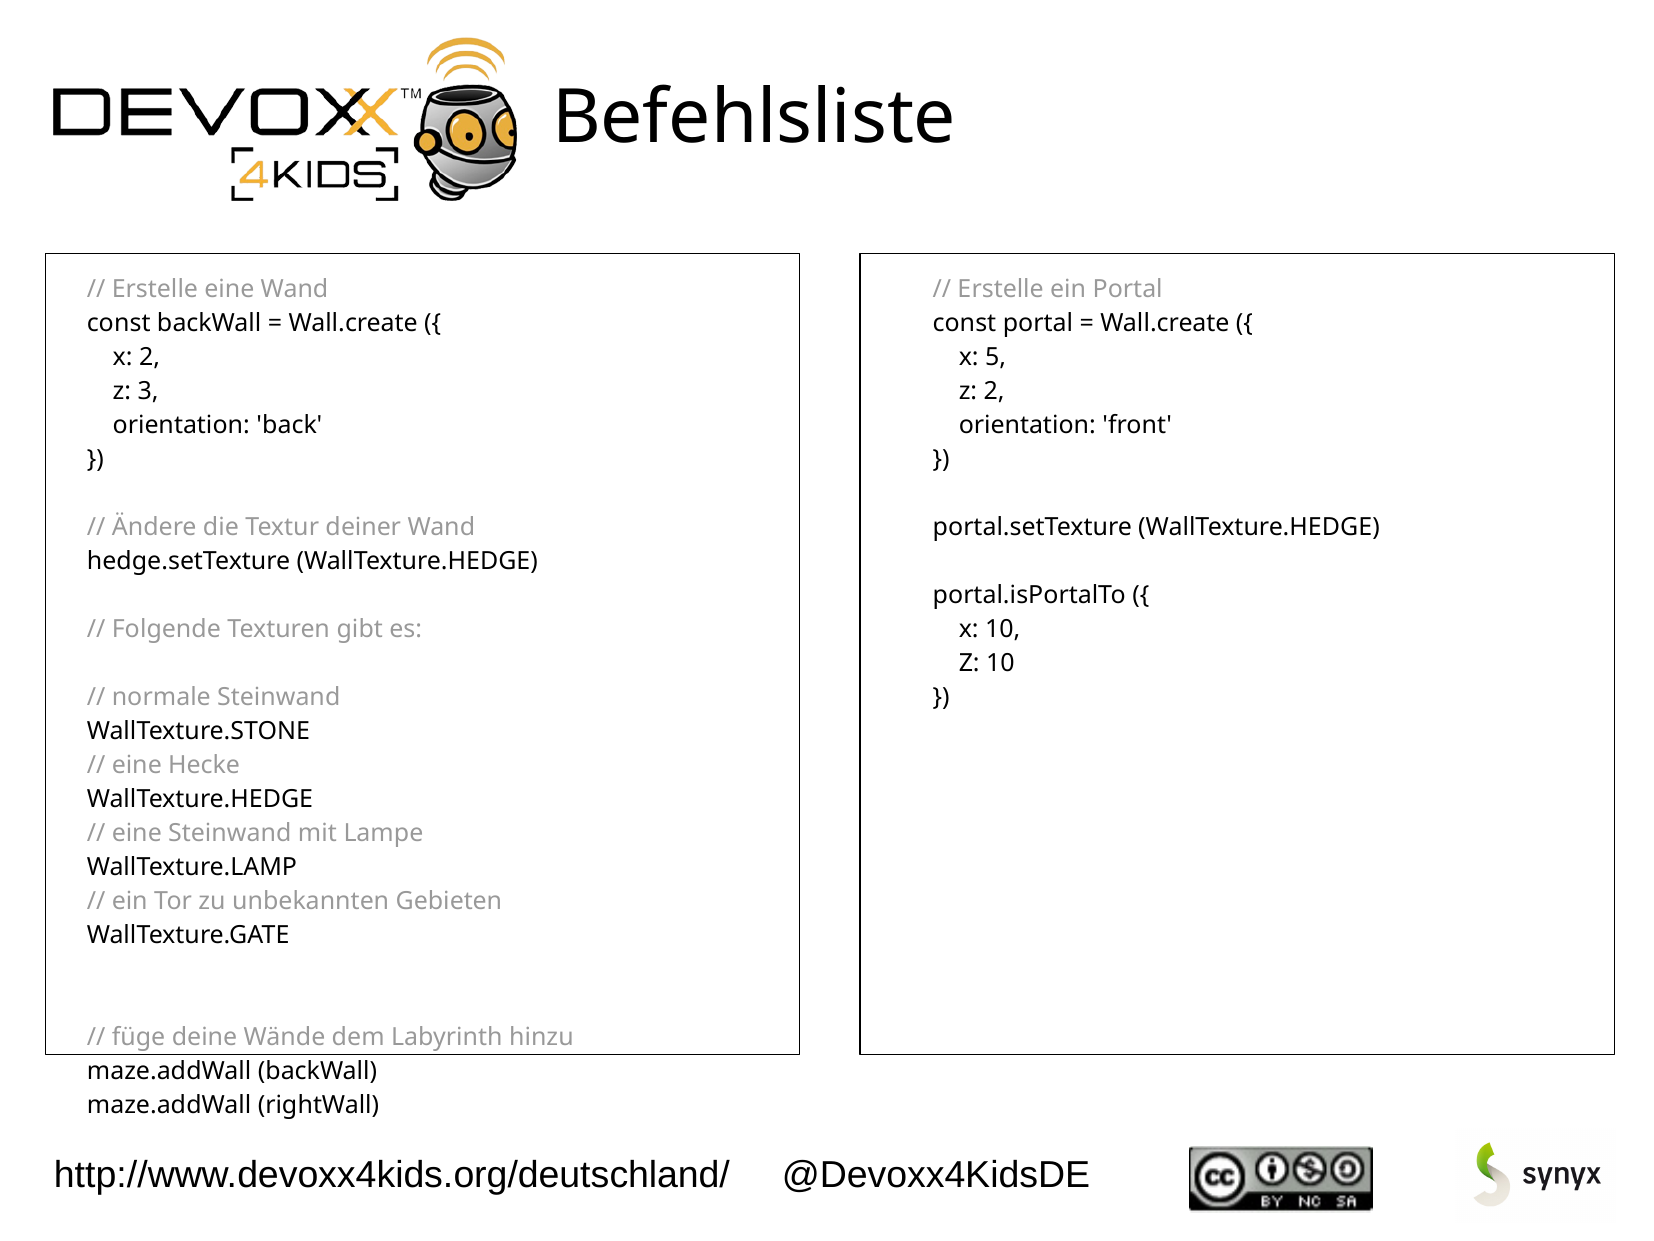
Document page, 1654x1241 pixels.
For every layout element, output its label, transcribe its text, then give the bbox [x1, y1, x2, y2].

text_box // Erstelle eine Wand const backWall = Wall.create ({ x: 2, z: 3, orientation: 'back' }) // Ändere die Textur deiner Wand hedge.setTexture (WallTexture.HEDGE) // Folgende Texturen gibt es: // normale Steinwand WallTexture.STONE // eine Hecke WallTexture.HEDGE // eine Steinwand mit Lampe WallTexture.LAMP // ein Tor zu unbekannten Gebieten WallTexture.GATE // füge deine Wände dem Labyrinth hinzu maze.addWall (backWall) maze.addWall (rightWall) [72, 263, 861, 1241]
picture [53, 37, 517, 201]
picture [1455, 1128, 1616, 1223]
text_box // Erstelle ein Portal const portal = Wall.create ({ x: 5, z: 2, orientation: 'front' }) portal.setTexture (WallTexture.HEDGE) portal.isPortalTo ({ x: 10, Z: 10 }) [918, 263, 1568, 1017]
text_box // Erstelle eine Wand const backWall = Wall.create ({ x: 2, z: 3, orientation: 'back' }) // Ändere die Textur deiner Wand hedge.setTexture (WallTexture.HEDGE) // Folgende Texturen gibt es: // normale Steinwand WallTexture.STONE // eine Hecke WallTexture.HEDGE // eine Steinwand mit Lampe WallTexture.LAMP // ein Tor zu unbekannten Gebieten WallTexture.GATE // füge deine Wände dem Labyrinth hinzu maze.addWall (backWall) maze.addWall (rightWall) [72, 263, 799, 1054]
title Befehlsliste [537, 60, 1603, 187]
picture [1189, 1146, 1373, 1213]
